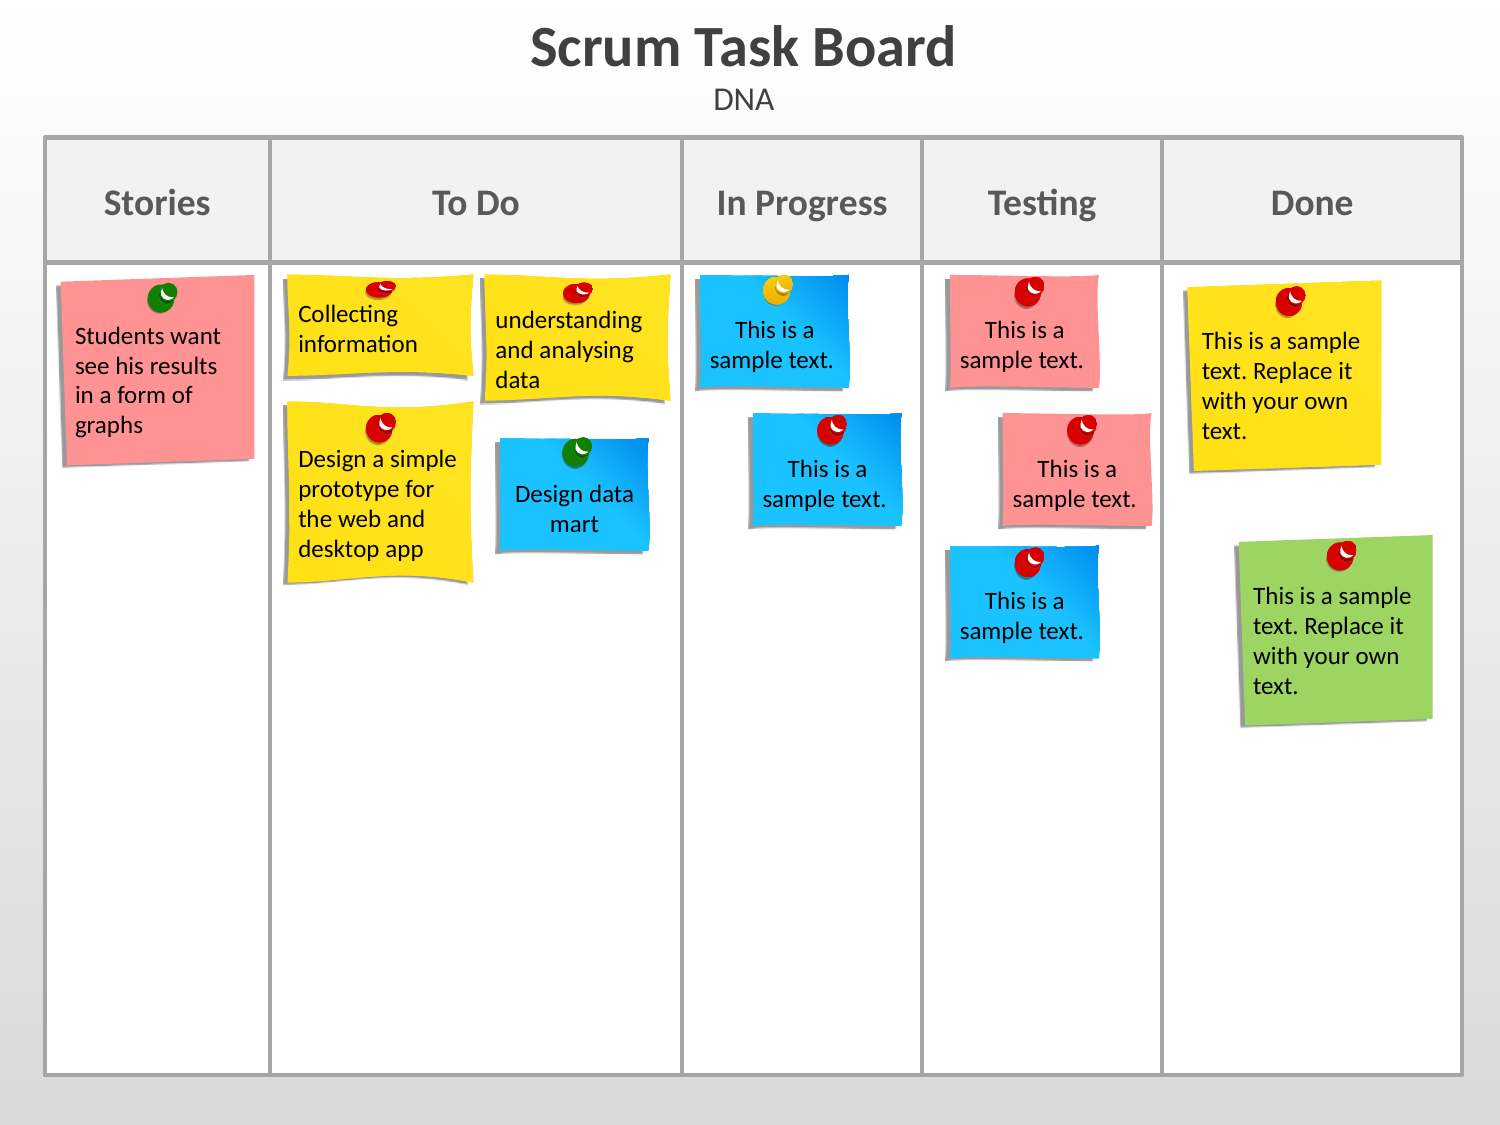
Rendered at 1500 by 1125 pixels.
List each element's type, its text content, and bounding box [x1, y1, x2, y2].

text_box Stories [44, 137, 270, 263]
text_box This is a sample text. [954, 314, 1096, 374]
text_box This is a sample text. [954, 584, 1096, 645]
text_box Design a simple prototype for the web and desktop app [298, 442, 464, 563]
text_box DNA [698, 69, 790, 125]
text_box This is a sample text. Replace it with your own text. [1253, 579, 1421, 700]
text_box Students want see his results in a form of graphs [75, 319, 243, 440]
text_box Collecting information [298, 297, 464, 358]
title Scrum Task Board [256, 5, 1244, 81]
text_box In Progress [682, 137, 922, 263]
text_box Design data mart [504, 477, 645, 538]
text_box [44, 263, 1463, 1075]
text_box Testing [922, 137, 1162, 263]
text_box This is a sample text. [757, 452, 898, 513]
text_box This is a sample text. [1007, 452, 1148, 513]
text_box Done [1162, 137, 1463, 263]
text_box understanding and analysing data [495, 303, 661, 394]
text_box To Do [270, 137, 682, 263]
text_box This is a sample text. [704, 314, 846, 374]
text_box This is a sample text. Replace it with your own text. [1201, 324, 1370, 445]
